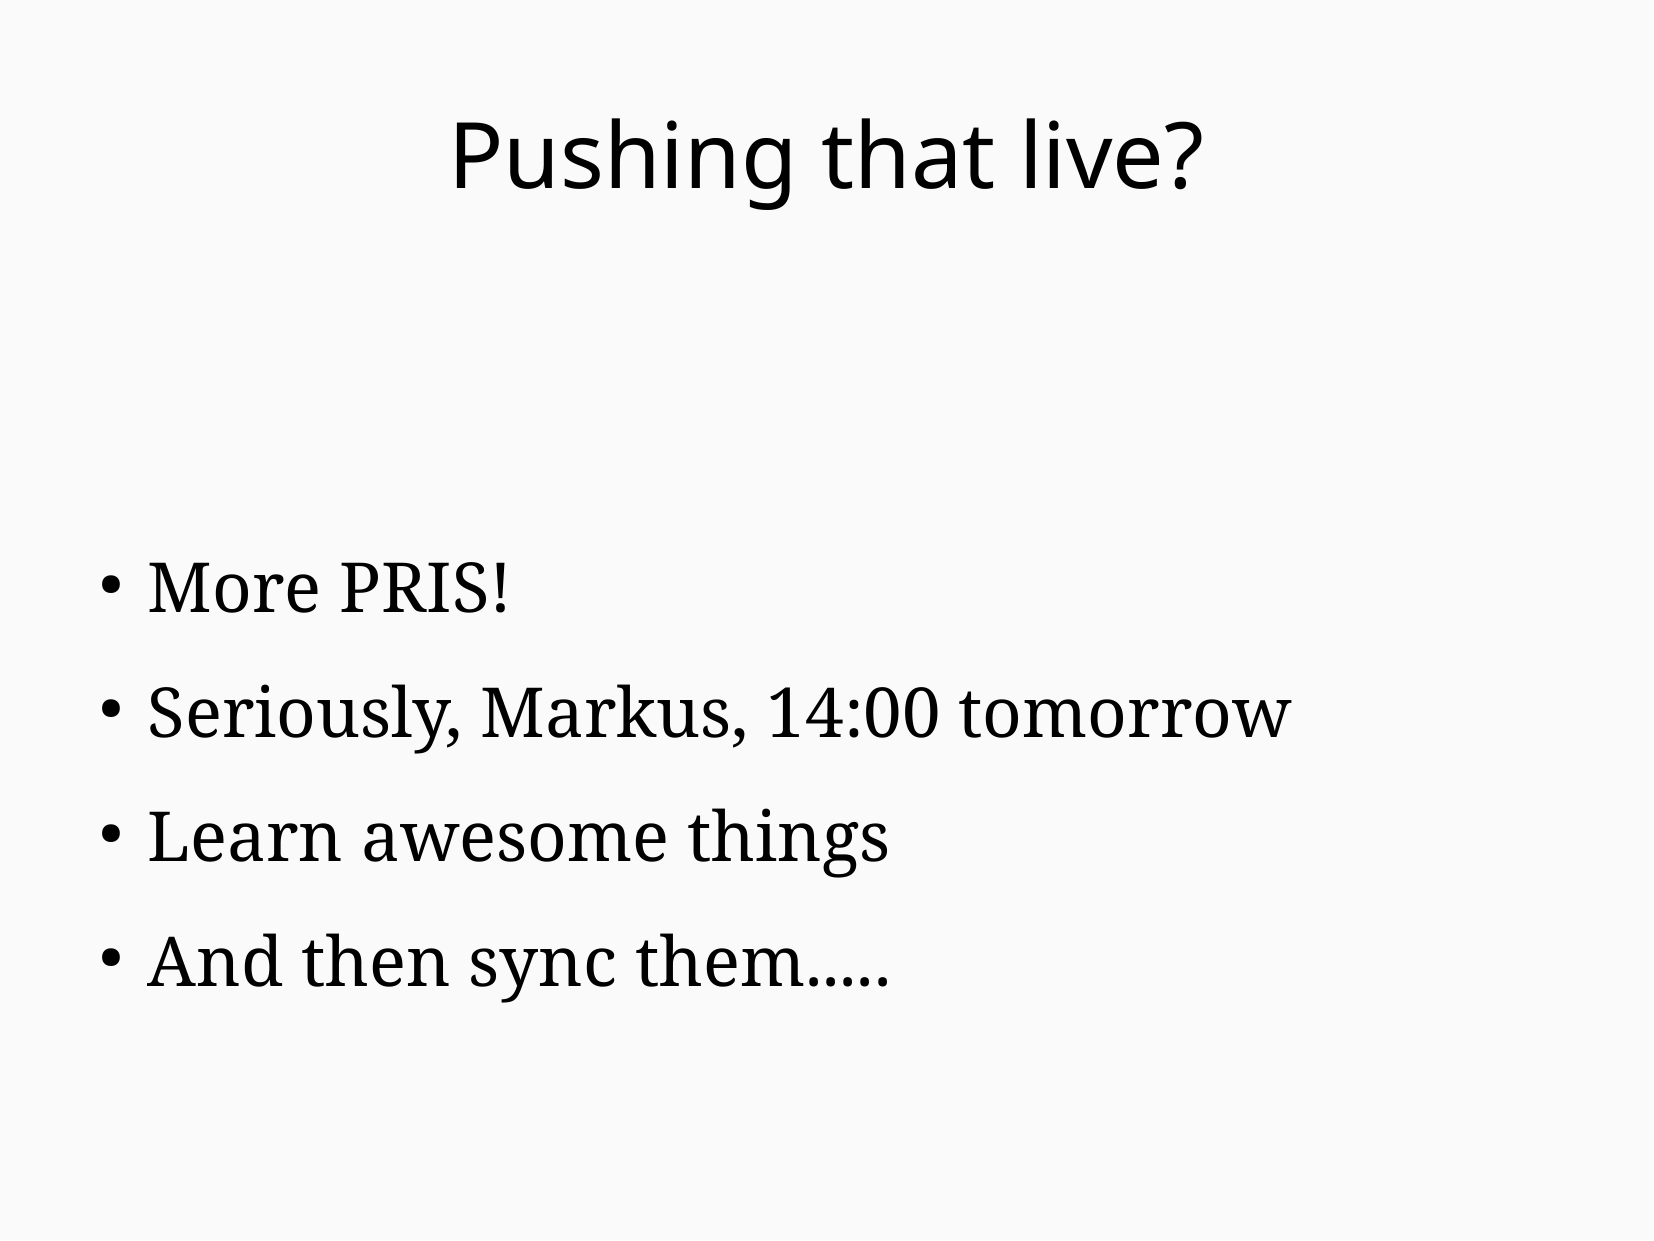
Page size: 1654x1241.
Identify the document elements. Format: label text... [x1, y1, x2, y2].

title Pushing that live? [82, 49, 1571, 257]
list More PRIS! Seriously, Markus, 14:00 tomorrow Learn awesome things And then sync them..... [82, 290, 1571, 1010]
